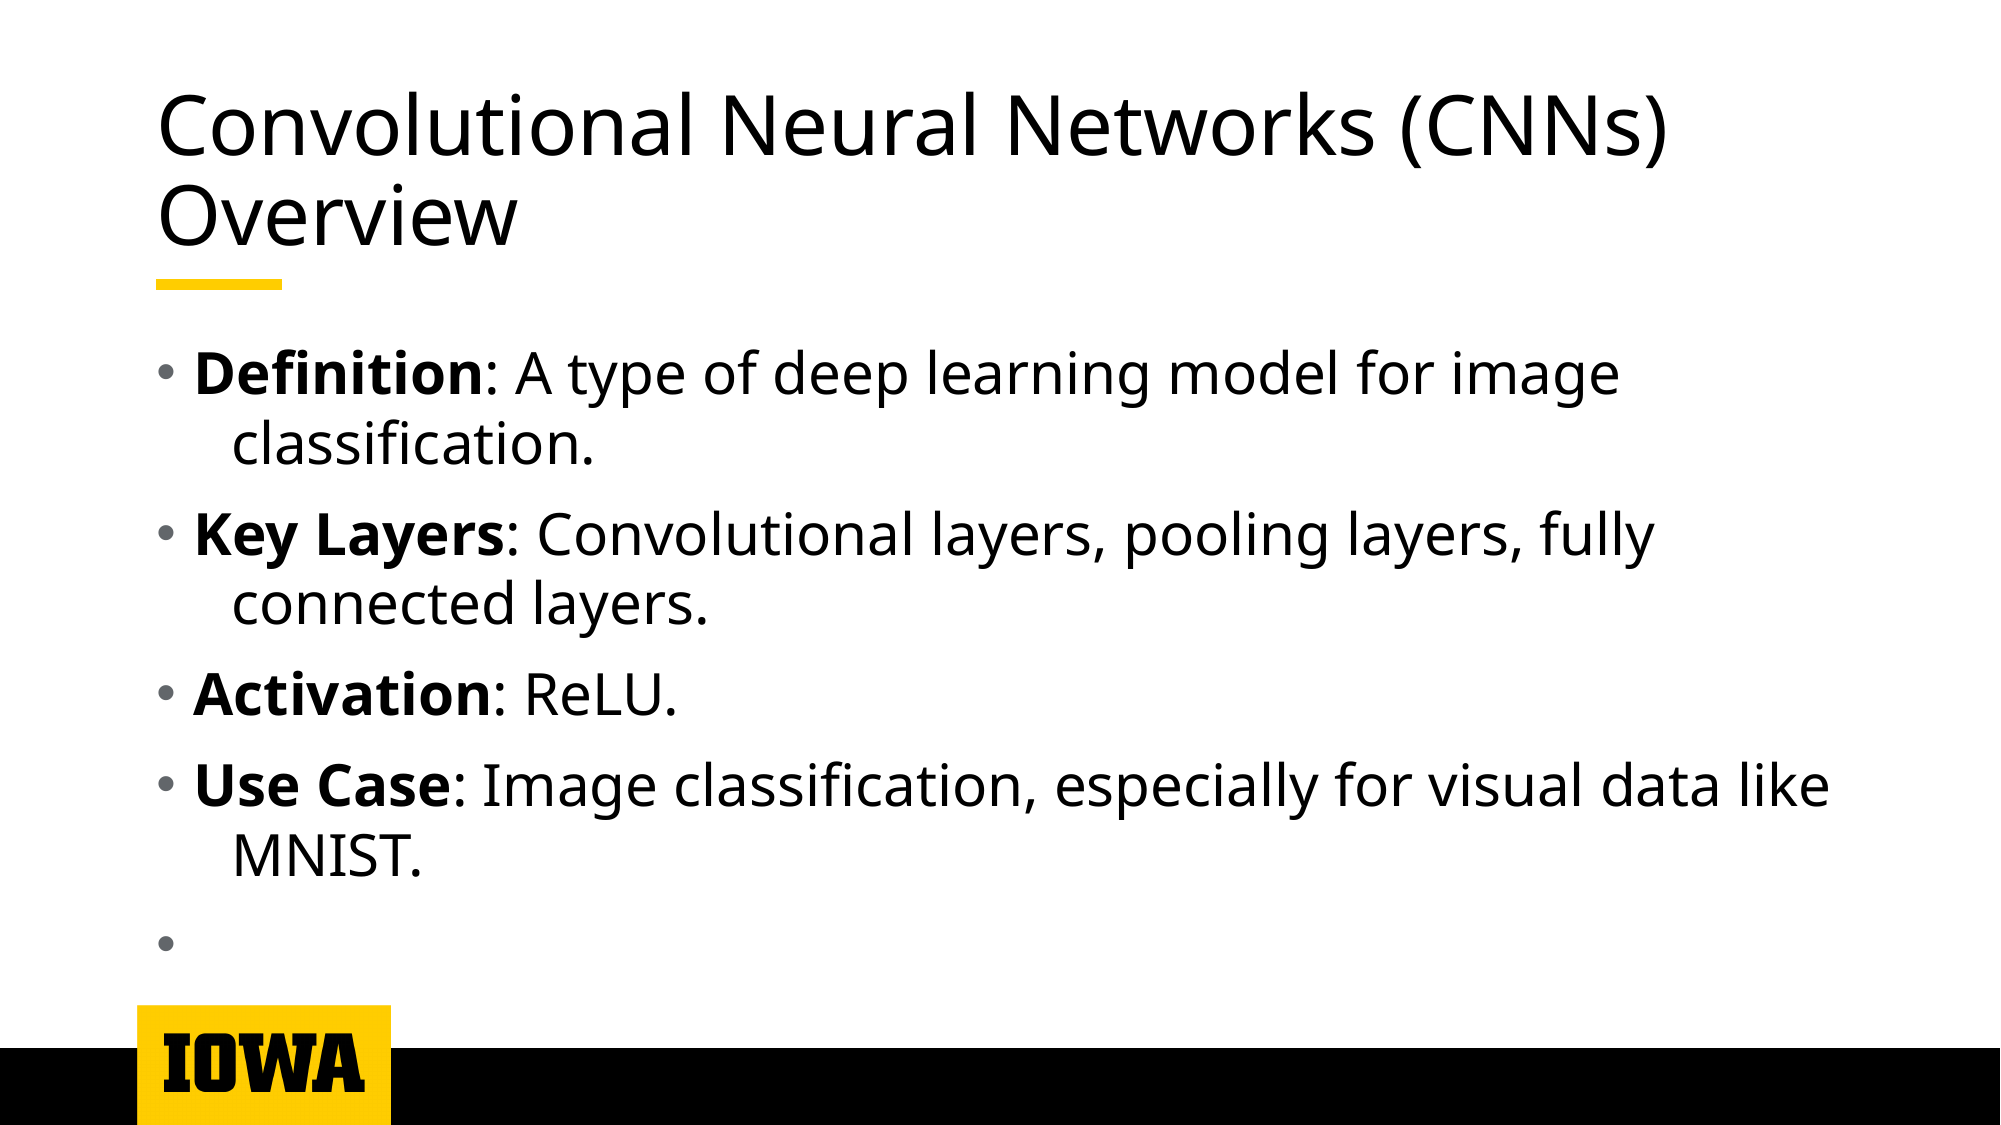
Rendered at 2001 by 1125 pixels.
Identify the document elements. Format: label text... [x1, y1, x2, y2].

title Convolutional Neural Networks (CNNs) Overview [156, 63, 1844, 283]
list Definition: A type of deep learning model for image classification. Key Layers: Convolutional layers, pooling layers, fully connected layers. Activation: ReLU. Use Case: Image classification, especially for visual data like MNIST. [156, 336, 1844, 976]
